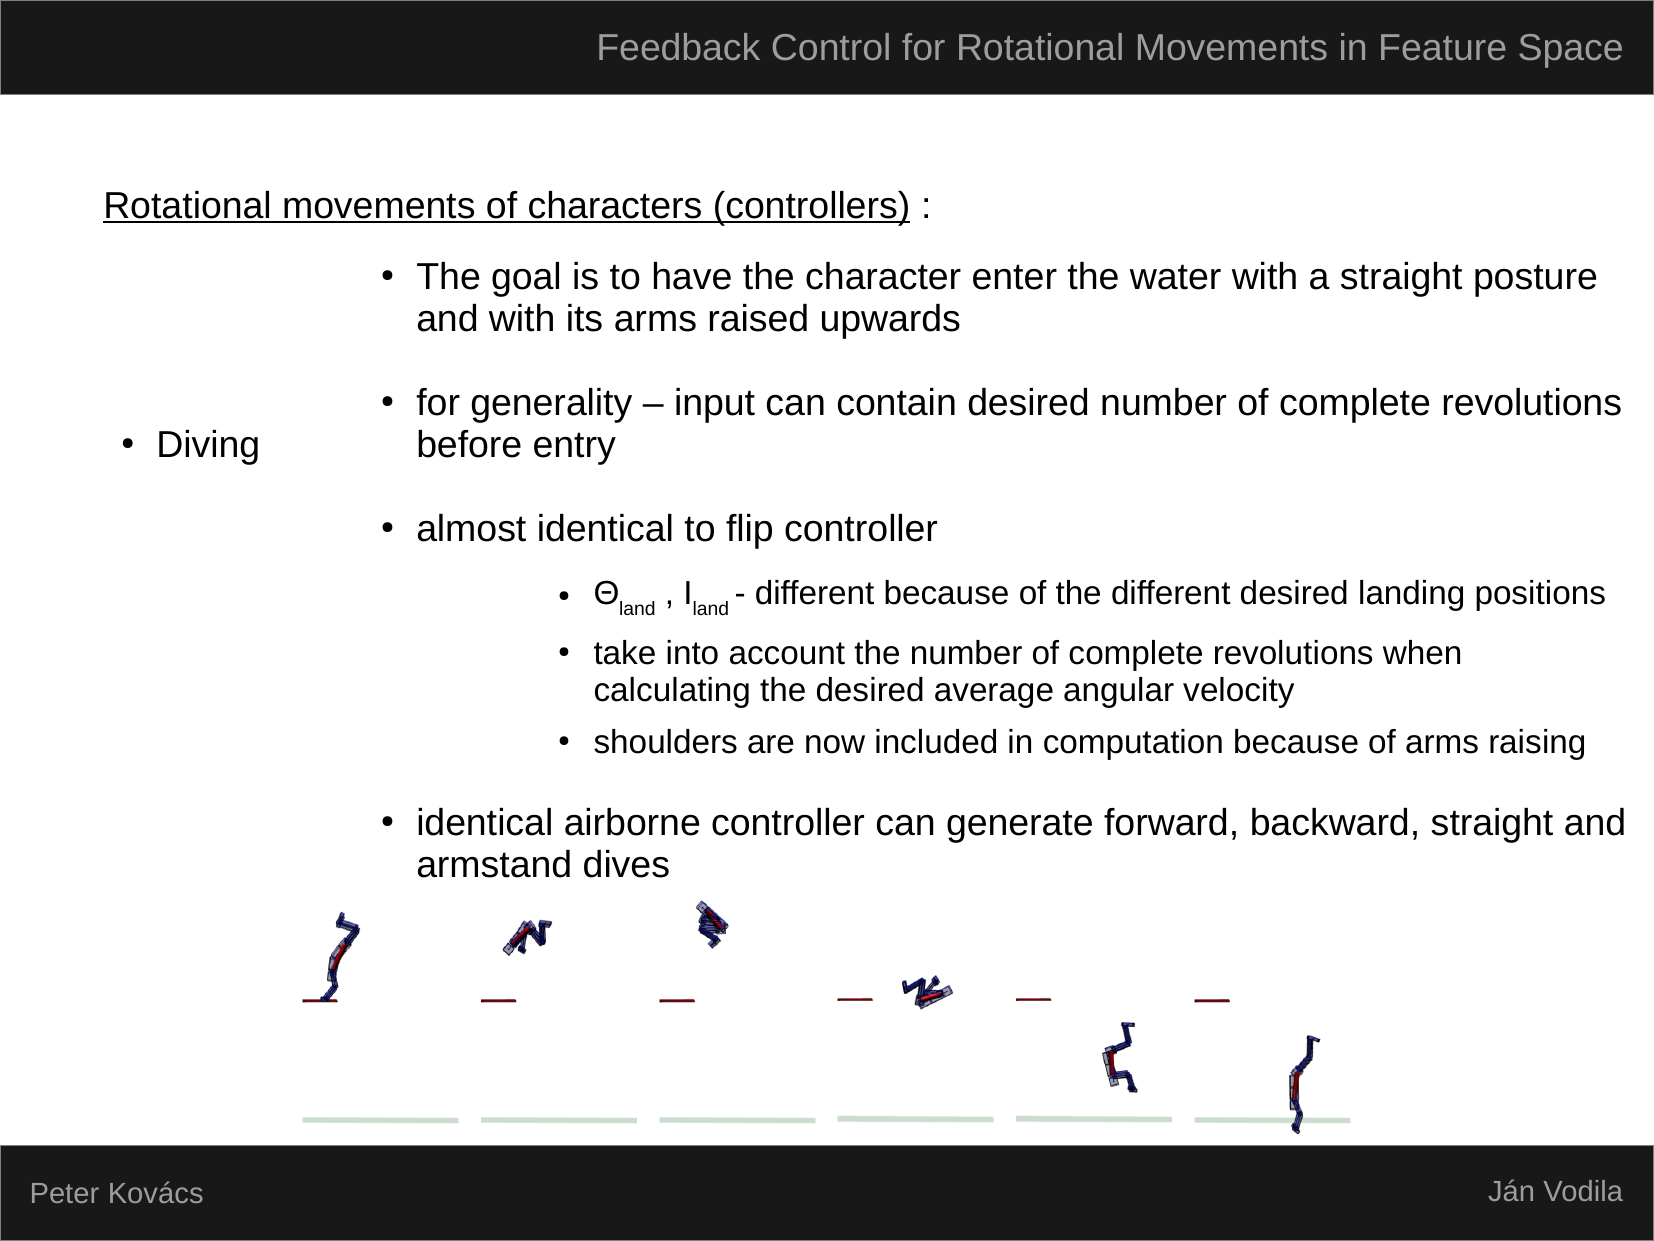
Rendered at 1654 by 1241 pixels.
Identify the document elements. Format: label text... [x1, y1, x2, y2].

text_box The goal is to have the character enter the water with a straight posture and with its arms raised upwards for generality – input can contain desired number of complete revolutions before entry almost identical to flip controller identical airborne controller can generate forward, backward, straight and armstand dives [366, 248, 1642, 894]
text_box Rotational movements of characters (controllers) : [88, 177, 1270, 235]
title Feedback Control for Rotational Movements in Feature Space [29, 26, 1625, 69]
picture [301, 886, 1352, 1135]
text_box [0, 0, 1654, 95]
text_box Diving [106, 248, 366, 474]
text_box Ján Vodila [1488, 1175, 1625, 1208]
text_box [0, 1145, 1654, 1241]
text_box Θland , Iland - different because of the different desired landing positions take into account the number of complete revolutions when calculating the desired average angular velocity shoulders are now included in computation because of arms raising [543, 566, 1630, 769]
text_box Peter Kovács [29, 1175, 243, 1211]
